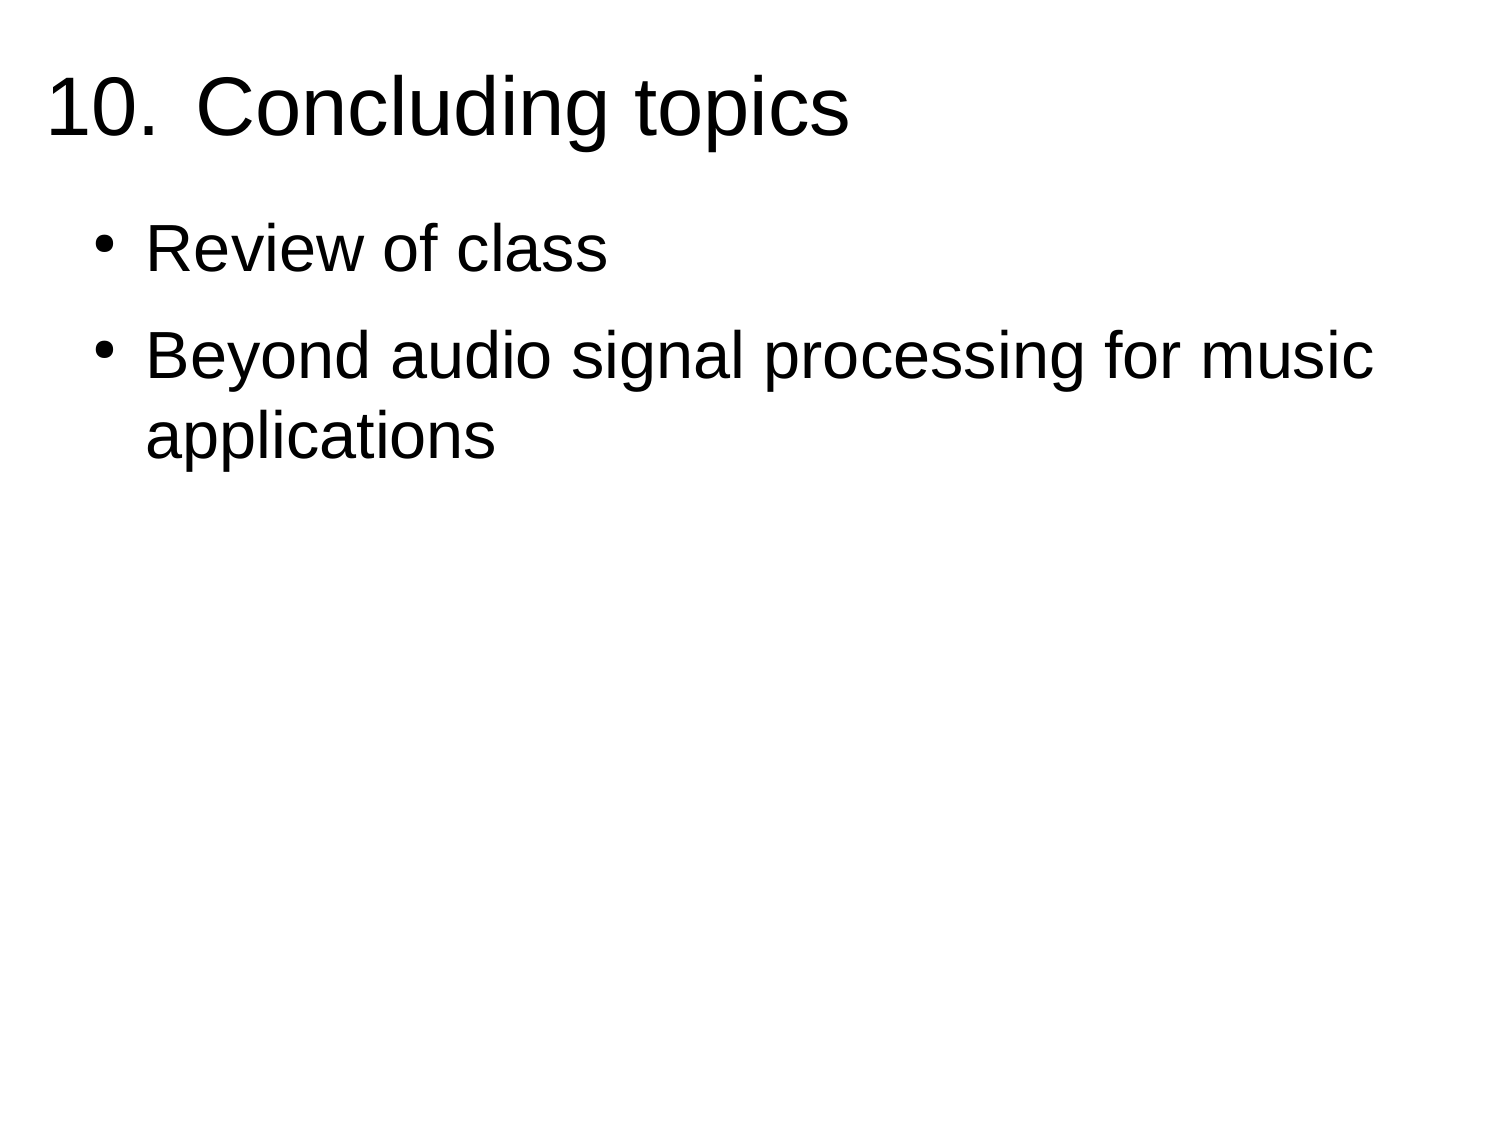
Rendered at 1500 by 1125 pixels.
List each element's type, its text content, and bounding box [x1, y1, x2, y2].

list Review of class Beyond audio signal processing for music applications [75, 200, 1456, 1111]
title 10. Concluding topics [45, 13, 1396, 201]
